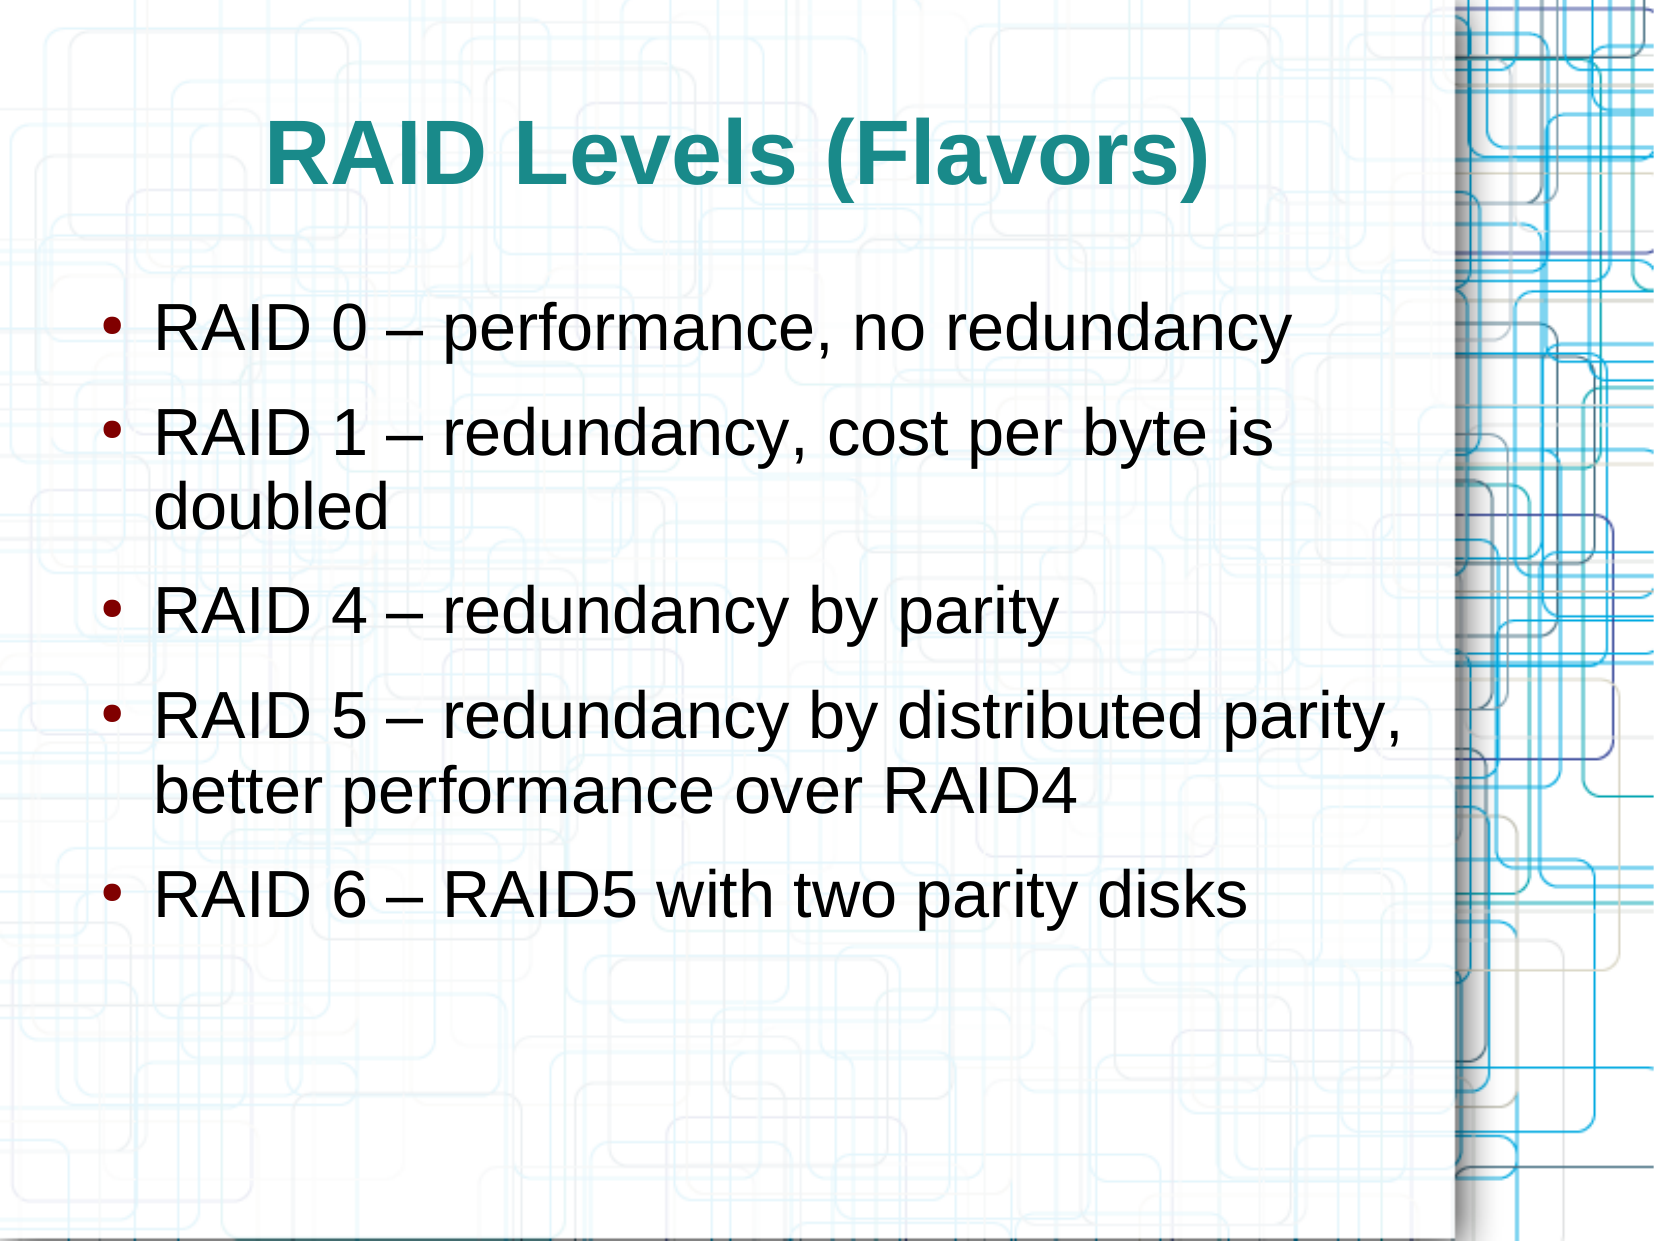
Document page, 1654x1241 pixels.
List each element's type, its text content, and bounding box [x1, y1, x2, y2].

picture [0, 0, 1654, 1241]
list RAID 0 – performance, no redundancy RAID 1 – redundancy, cost per byte is doubled RAID 4 – redundancy by parity RAID 5 – redundancy by distributed parity, better performance over RAID4 RAID 6 – RAID5 with two parity disks [82, 290, 1418, 1109]
title RAID Levels (Flavors) [59, 49, 1418, 257]
